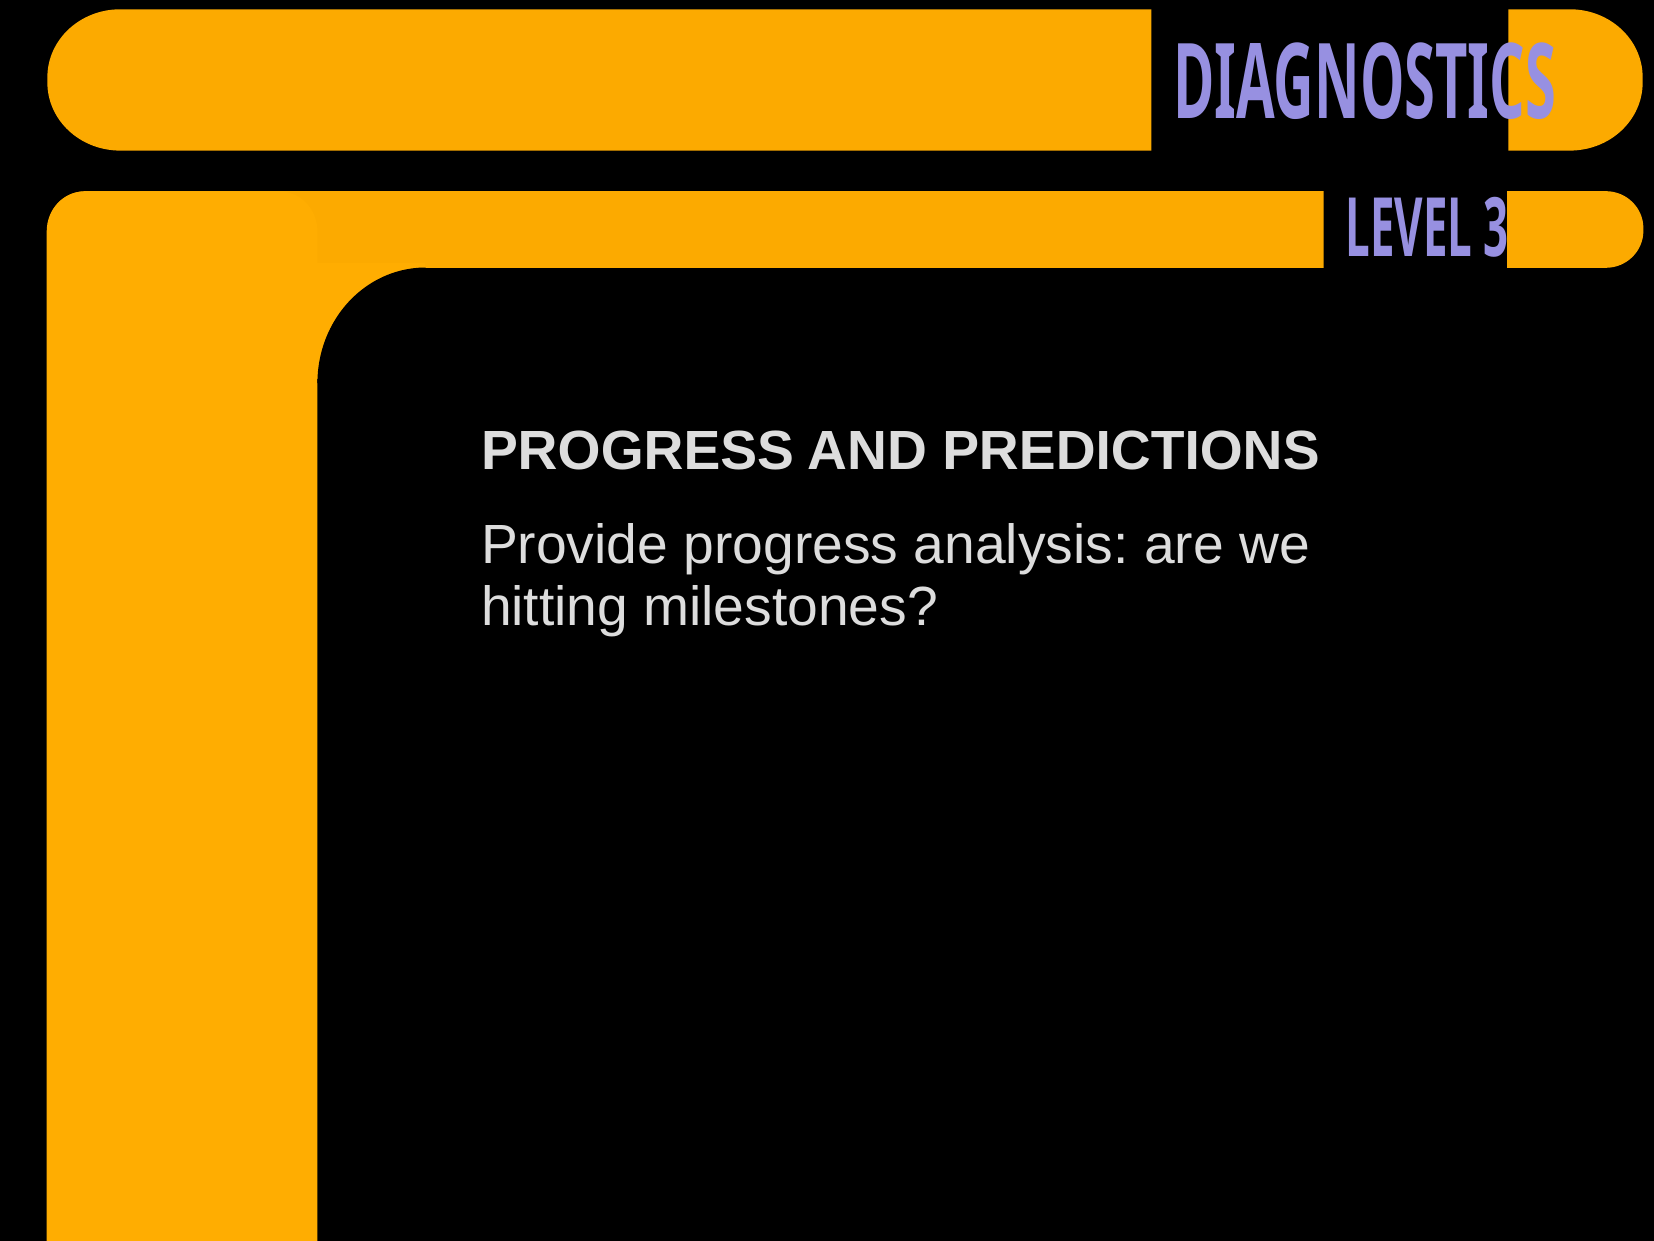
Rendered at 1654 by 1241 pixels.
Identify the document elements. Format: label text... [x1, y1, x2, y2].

picture [0, 0, 1654, 1241]
list PROGRESS AND PREDICTIONS Provide progress analysis: are we hitting milestones? [410, 419, 1417, 1171]
